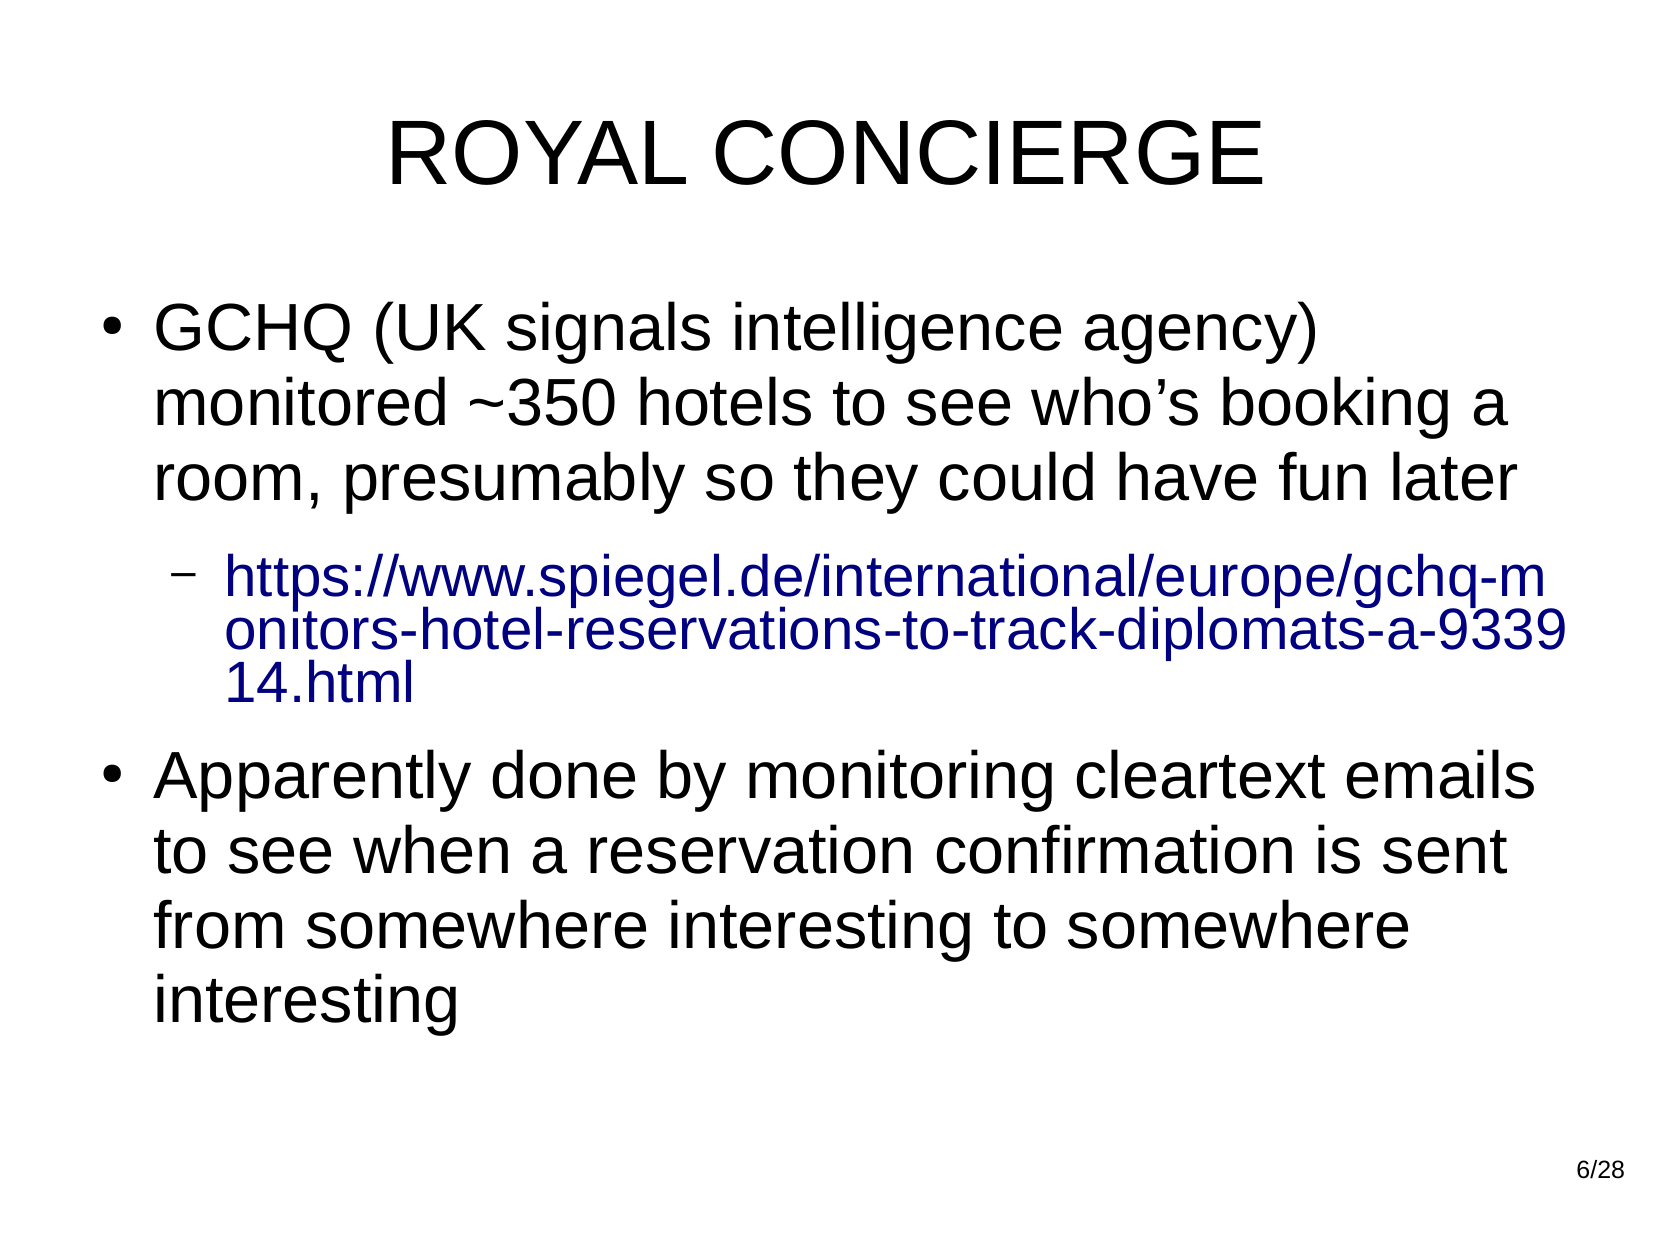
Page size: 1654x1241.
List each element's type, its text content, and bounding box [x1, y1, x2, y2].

title ROYAL CONCIERGE [82, 49, 1571, 257]
list GCHQ (UK signals intelligence agency) monitored ~350 hotels to see who’s booking a room, presumably so they could have fun later https://www.spiegel.de/international/europe/gchq-monitors-hotel-reservations-to-track-diplomats-a-933914.html Apparently done by monitoring cleartext emails to see when a reservation confirmation is sent from somewhere interesting to somewhere interesting [82, 290, 1571, 1010]
